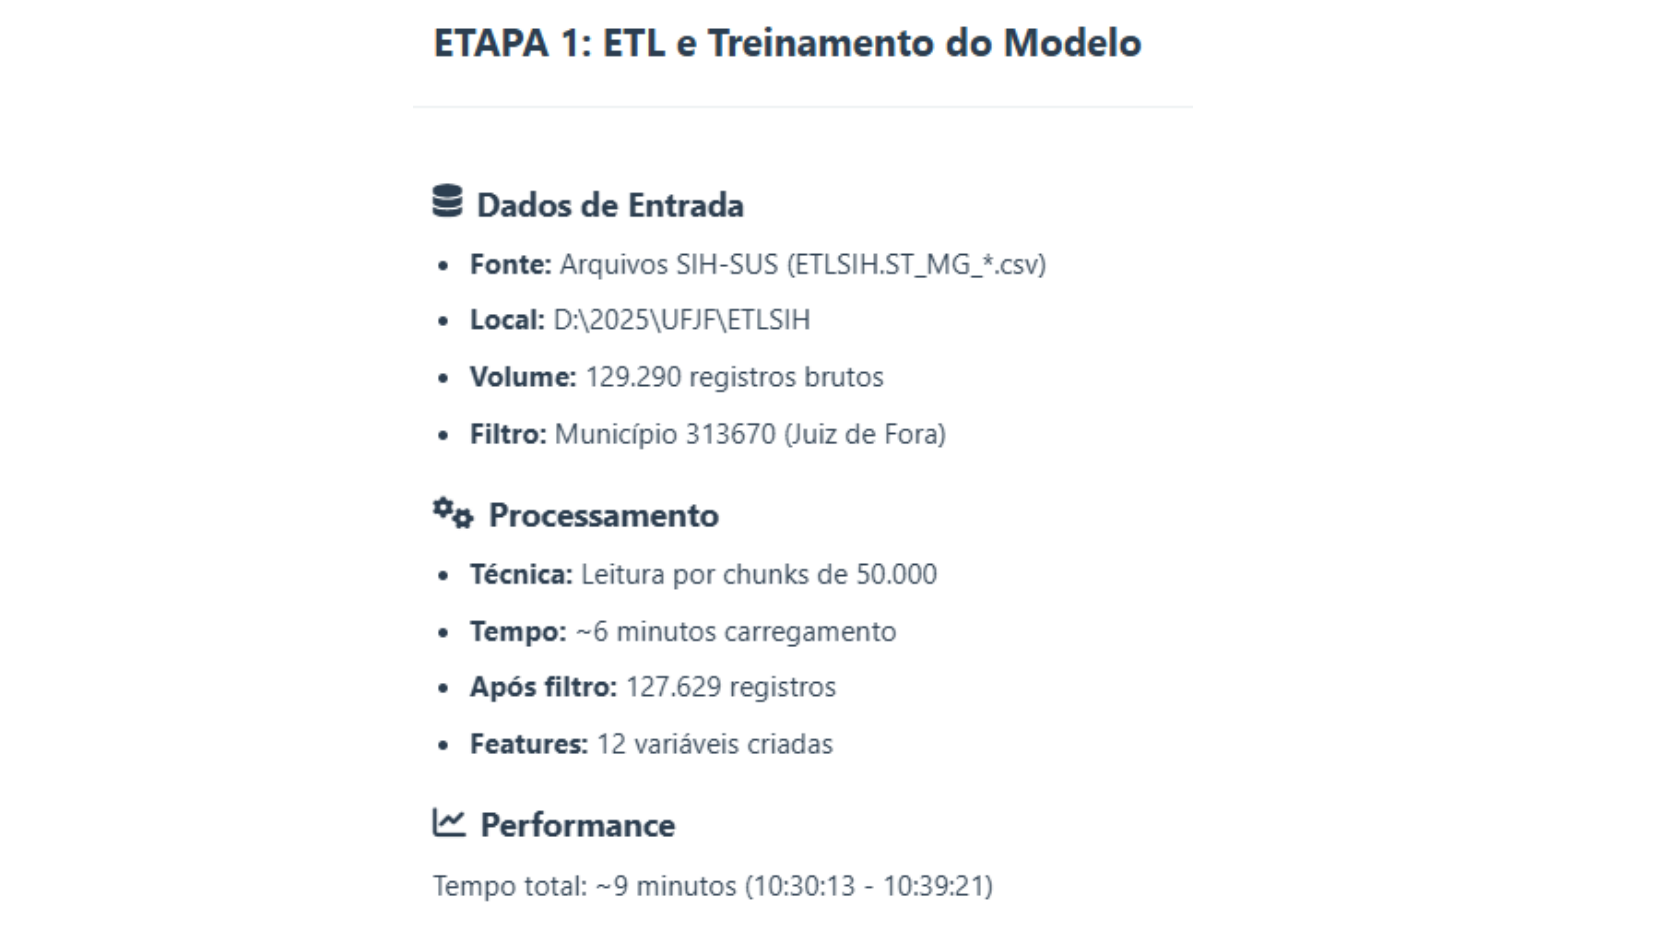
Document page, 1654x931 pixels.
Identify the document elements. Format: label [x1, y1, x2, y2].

picture [413, 5, 1193, 920]
